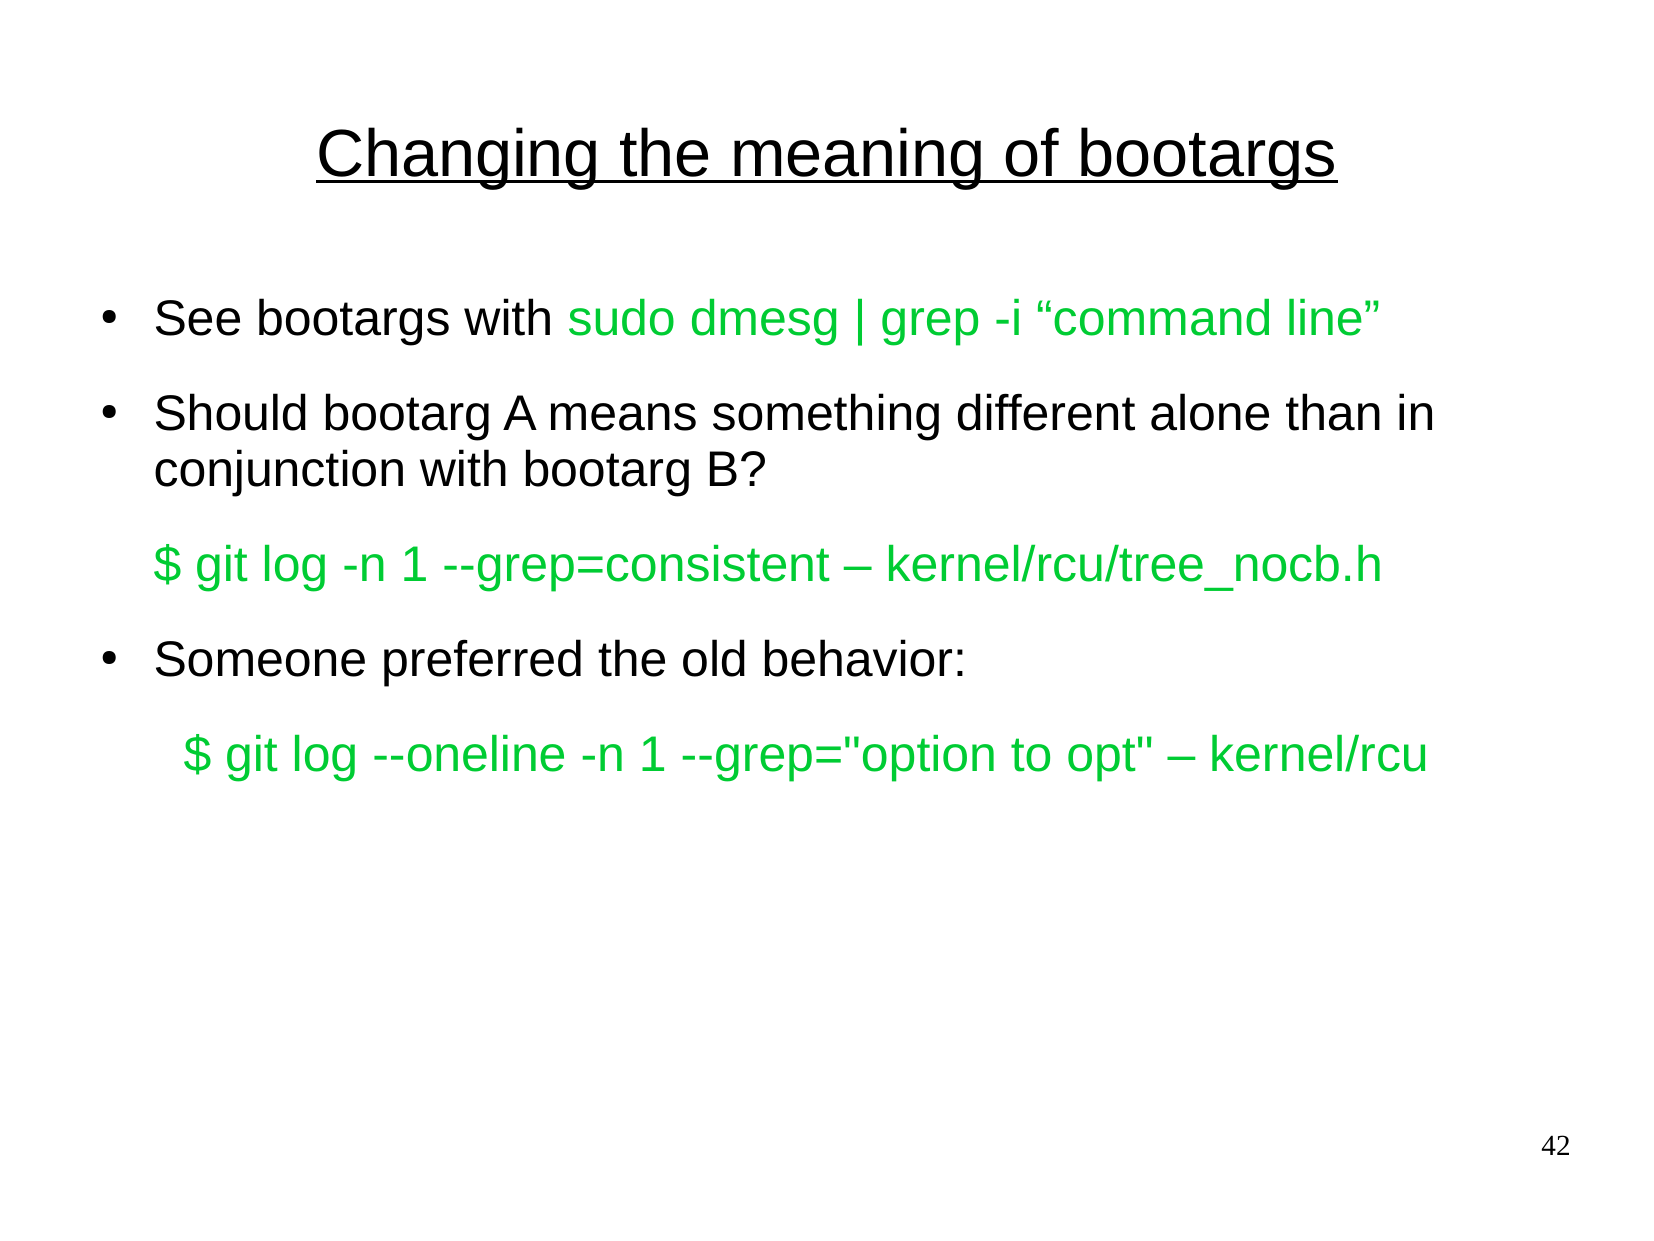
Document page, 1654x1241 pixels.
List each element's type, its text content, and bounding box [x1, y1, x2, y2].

title Changing the meaning of bootargs [82, 49, 1571, 257]
list See bootargs with sudo dmesg | grep -i “command line” Should bootarg A means something different alone than in conjunction with bootarg B? $ git log -n 1 --grep=consistent – kernel/rcu/tree_nocb.h Someone preferred the old behavior: $ git log --oneline -n 1 --grep="option to opt" – kernel/rcu [82, 290, 1571, 1010]
